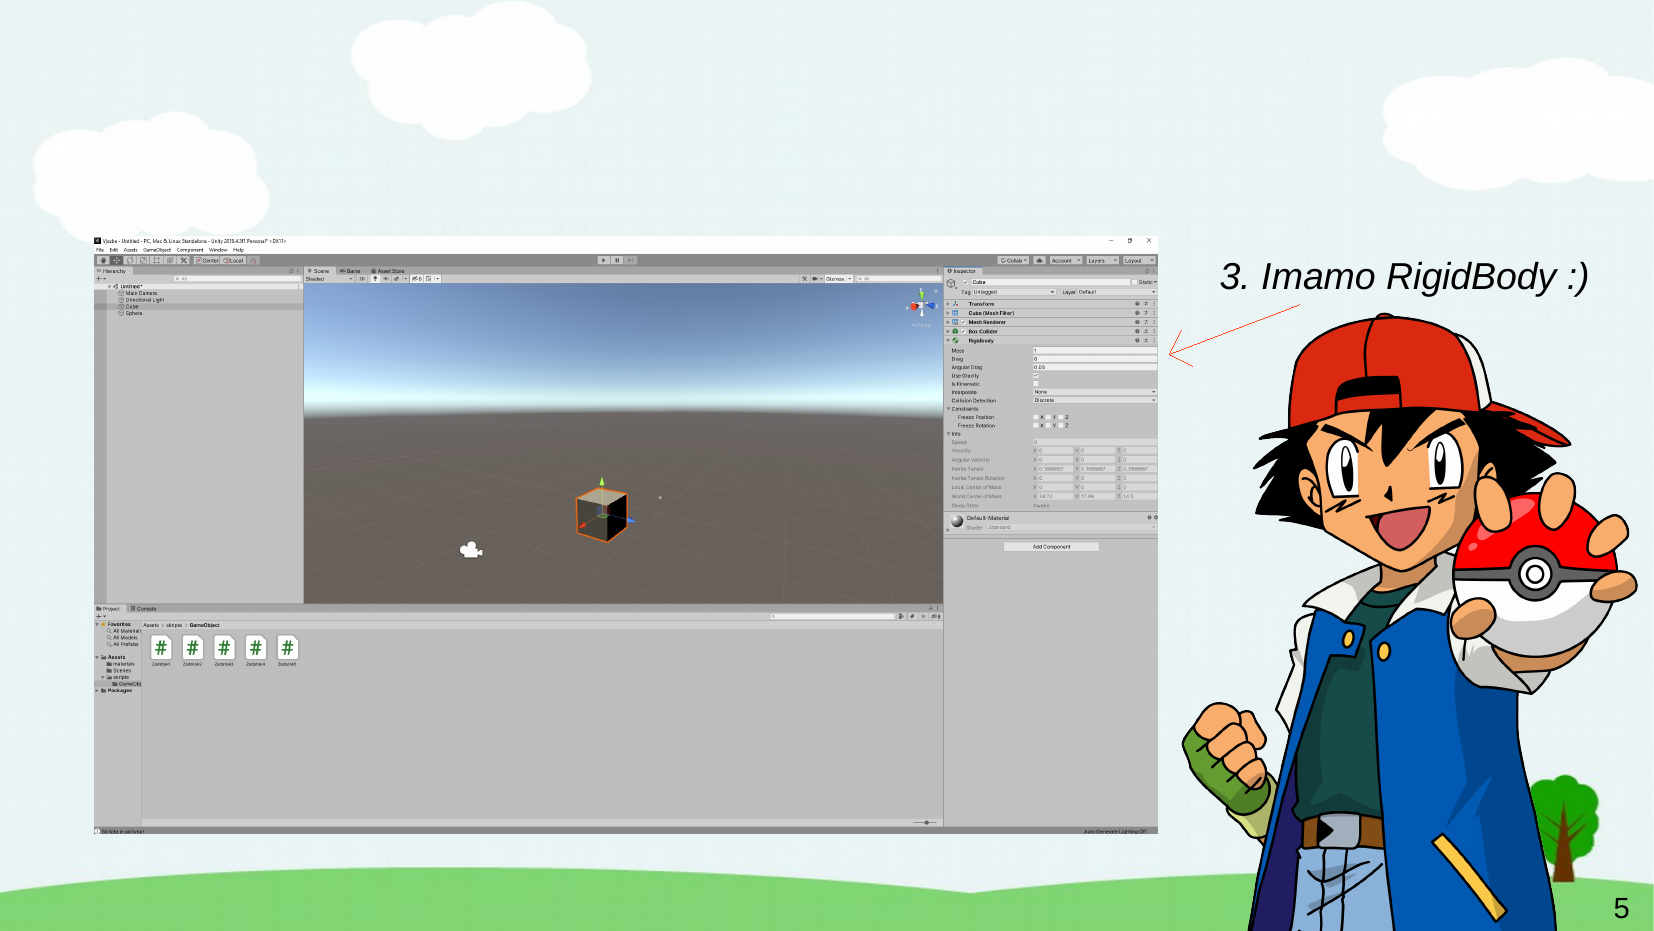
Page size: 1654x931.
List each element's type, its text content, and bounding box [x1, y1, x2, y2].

picture [0, 0, 1654, 931]
text_box 3. Imamo RigidBody :) [1204, 248, 1630, 295]
